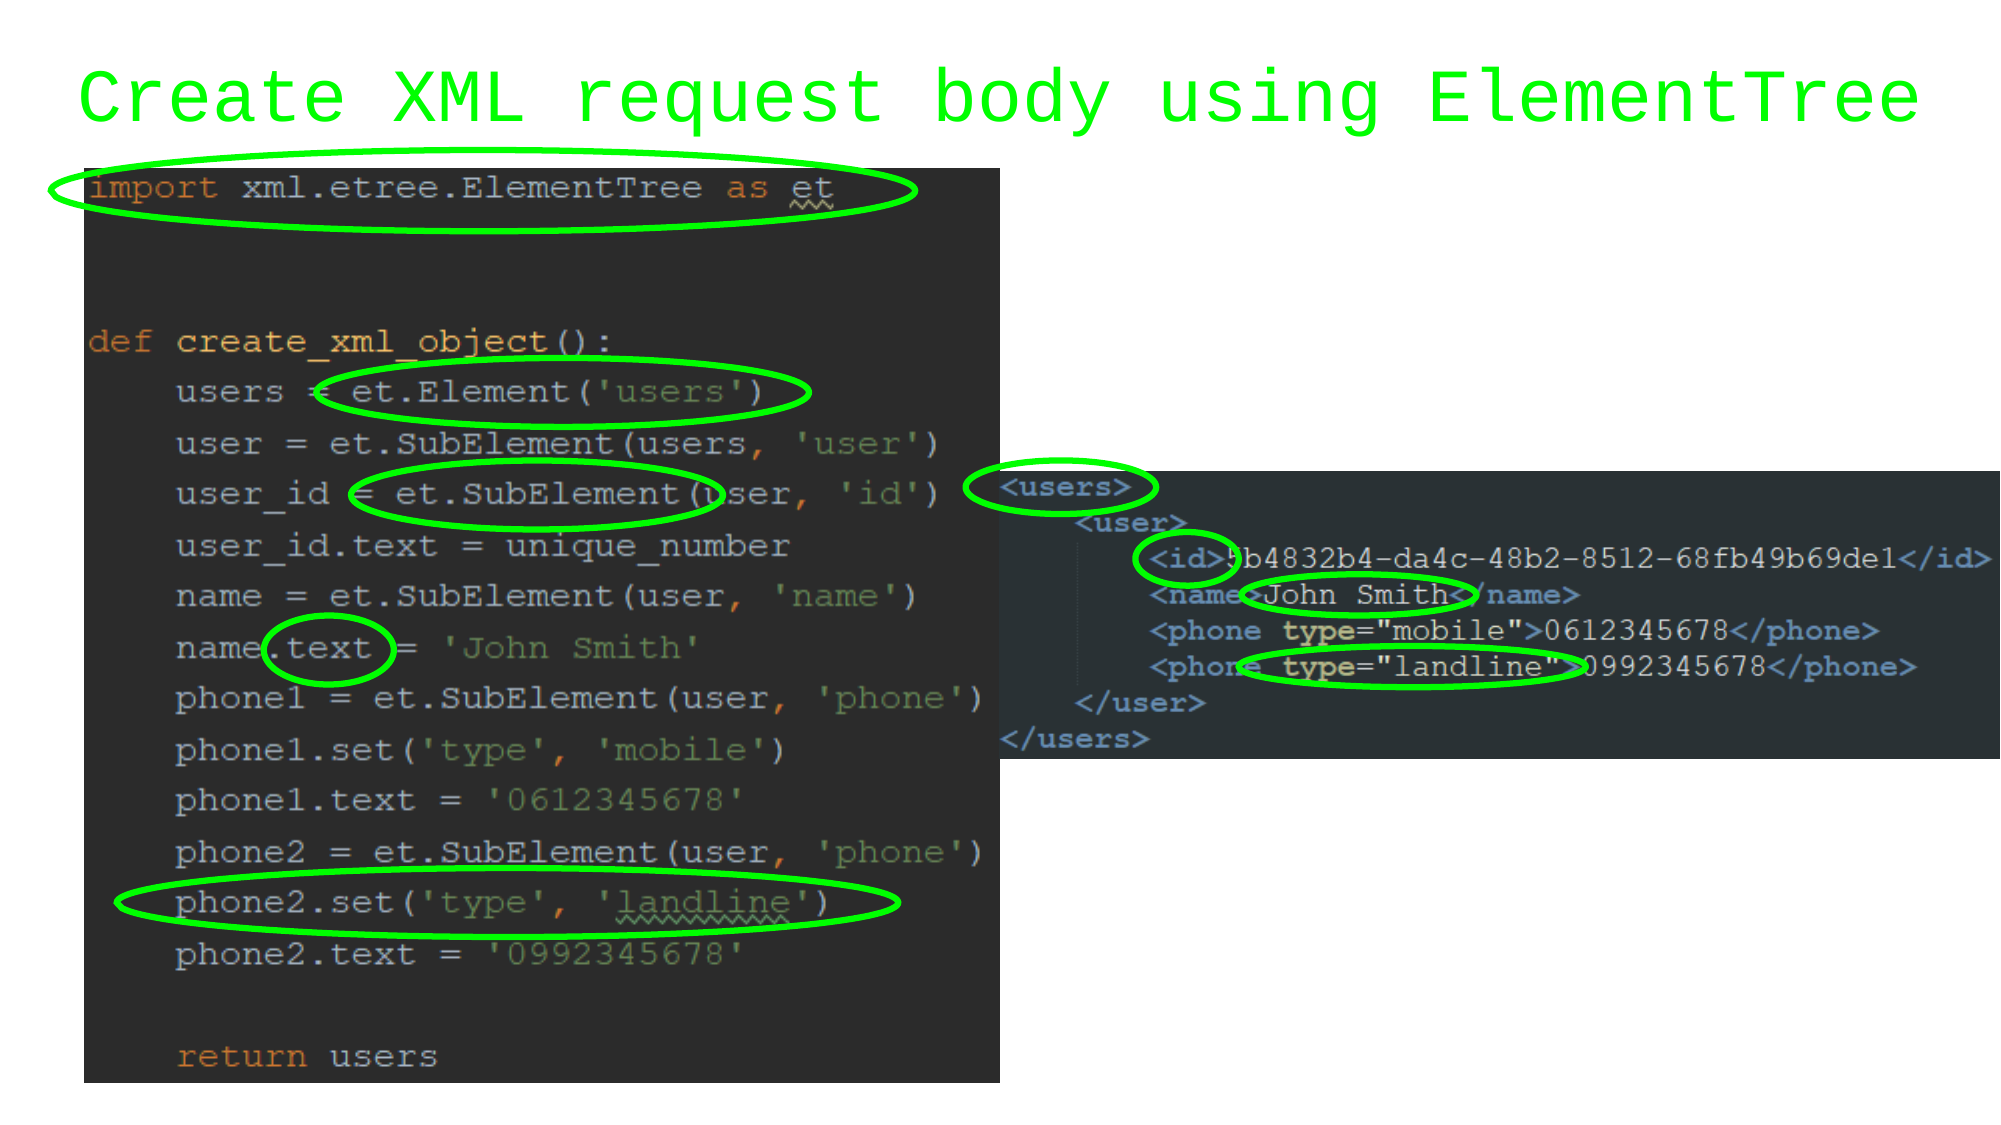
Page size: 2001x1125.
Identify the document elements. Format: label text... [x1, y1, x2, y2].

picture [84, 196, 902, 228]
picture [969, 471, 1152, 510]
picture [84, 196, 2000, 1083]
title Create XML request body using ElementTree [0, 0, 2000, 196]
title Create XML request body using ElementTree [56, 154, 911, 196]
